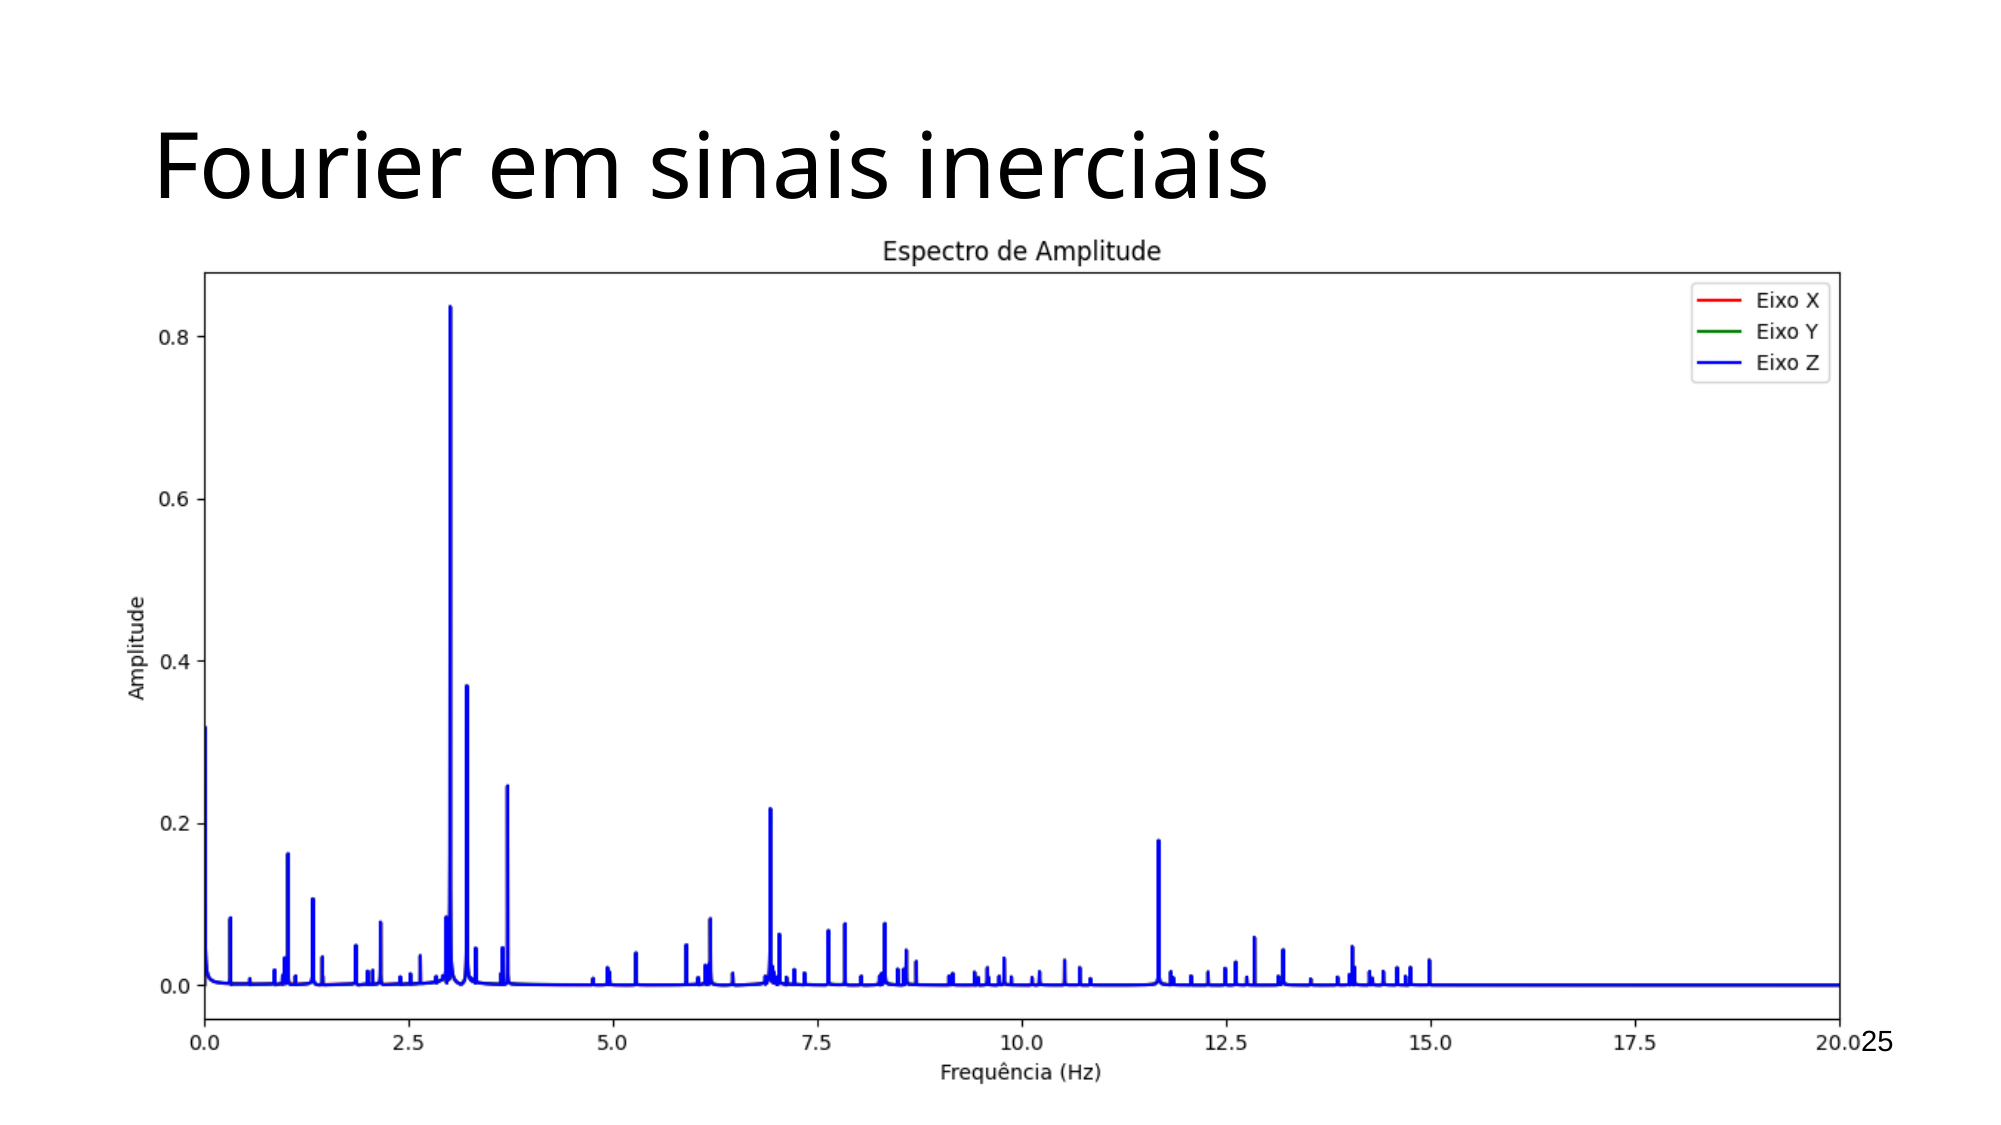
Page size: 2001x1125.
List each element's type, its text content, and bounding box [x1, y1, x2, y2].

picture [113, 224, 1876, 1100]
text_box <number> [1846, 1017, 2000, 1088]
title Fourier em sinais inerciais [137, 59, 1863, 224]
